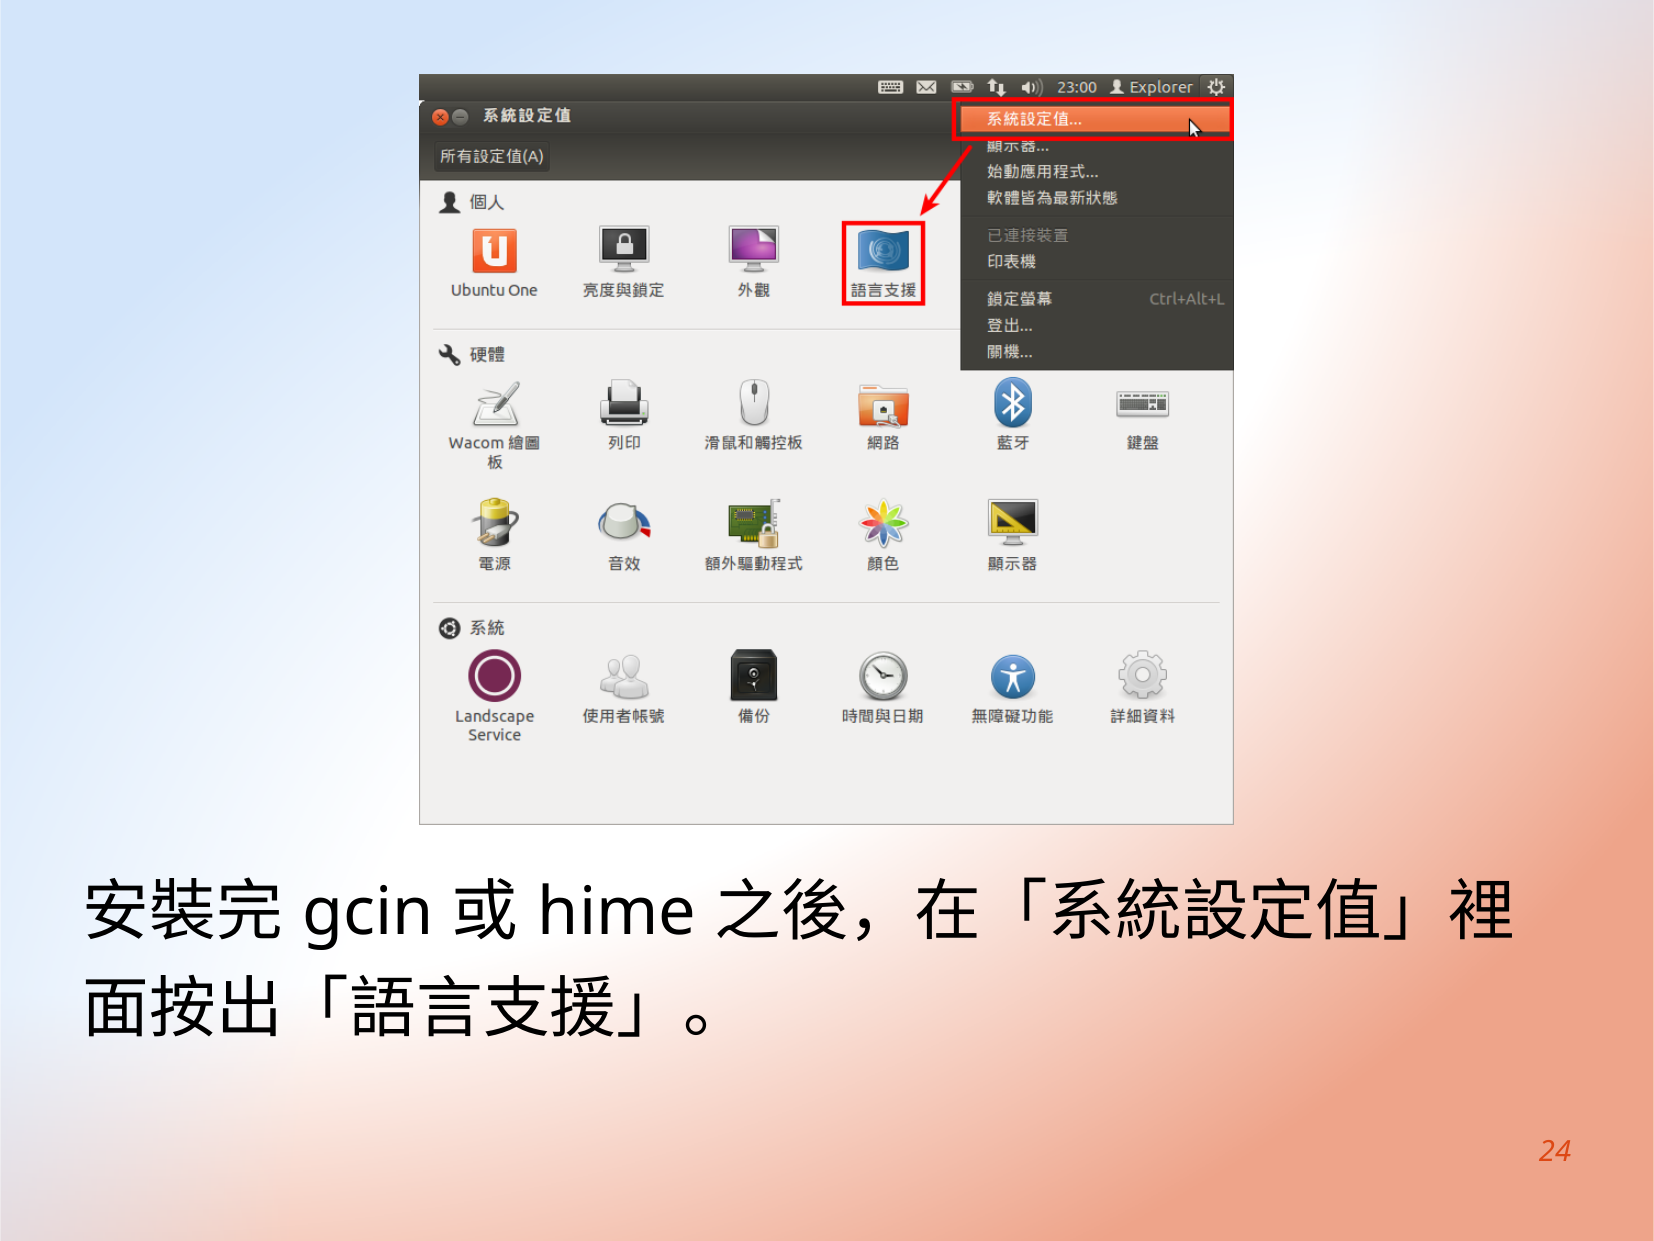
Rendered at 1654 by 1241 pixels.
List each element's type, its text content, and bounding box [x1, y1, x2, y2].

list 安裝完gcin或hime之後，在「系統設定值」裡面按出「語言支援」。 [82, 857, 1571, 1201]
picture [0, 0, 1654, 1241]
